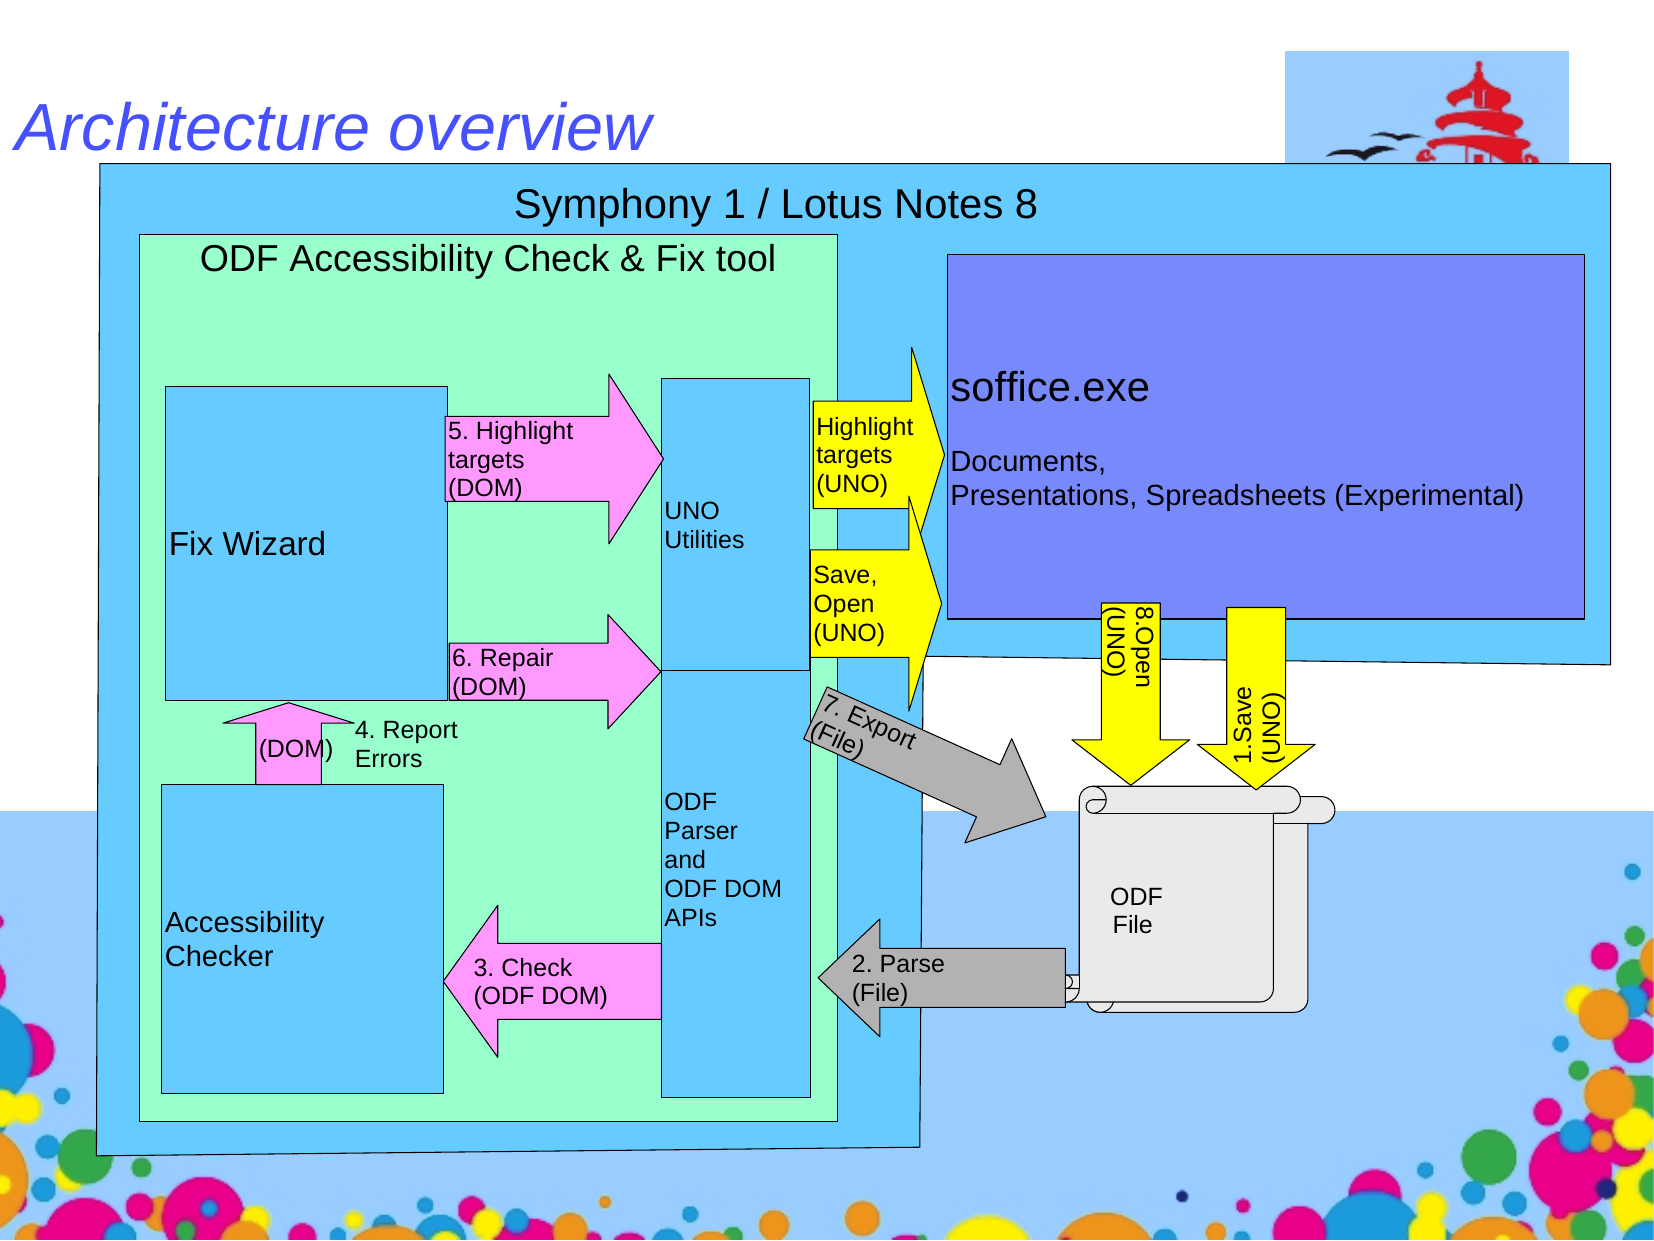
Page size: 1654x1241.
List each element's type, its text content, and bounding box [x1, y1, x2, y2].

text_box [1161, 620, 1226, 661]
text_box UNO Utilities [661, 378, 810, 671]
text_box [96, 177, 921, 1156]
text_box 1.Save (UNO) [1197, 607, 1316, 790]
text_box [838, 658, 924, 729]
text_box ODF File [1066, 786, 1301, 1002]
text_box [838, 177, 1611, 665]
text_box [838, 509, 908, 549]
text_box ODF Accessibility Check & Fix tool [139, 234, 838, 1122]
text_box Accessibility Checker [161, 784, 444, 1094]
text_box 2. Parse (File) [818, 918, 1066, 1037]
picture [0, 810, 1654, 1240]
text_box 4. Report Errors [351, 713, 486, 774]
text_box ODF Parser and ODF DOM APIs [661, 658, 811, 1098]
picture [922, 810, 1079, 975]
text_box [838, 755, 923, 957]
text_box 3. Check (ODF DOM) [444, 905, 662, 1058]
text_box Fix Wizard [165, 386, 448, 701]
text_box 5. Highlight targets (DOM) [445, 374, 664, 544]
text_box 8.Open (UNO) [1071, 603, 1190, 786]
picture [1285, 51, 1569, 82]
text_box 7. Export (File) [803, 686, 1046, 843]
text_box 6. Repair (DOM) [449, 614, 661, 729]
text_box Save, Open (UNO) [810, 496, 942, 712]
text_box ODF file [1087, 796, 1335, 1013]
text_box (DOM) [222, 702, 351, 785]
title Architecture overview [0, 82, 1626, 177]
text_box ODF Accessibility Check & Fix tool [811, 658, 838, 720]
text_box Symphony 1 / Lotus Notes 8 [498, 171, 1054, 235]
text_box Highlight targets (UNO) [813, 347, 945, 532]
text_box soffice.exe Documents, Presentations, Spreadsheets (Experimental) [947, 254, 1585, 620]
